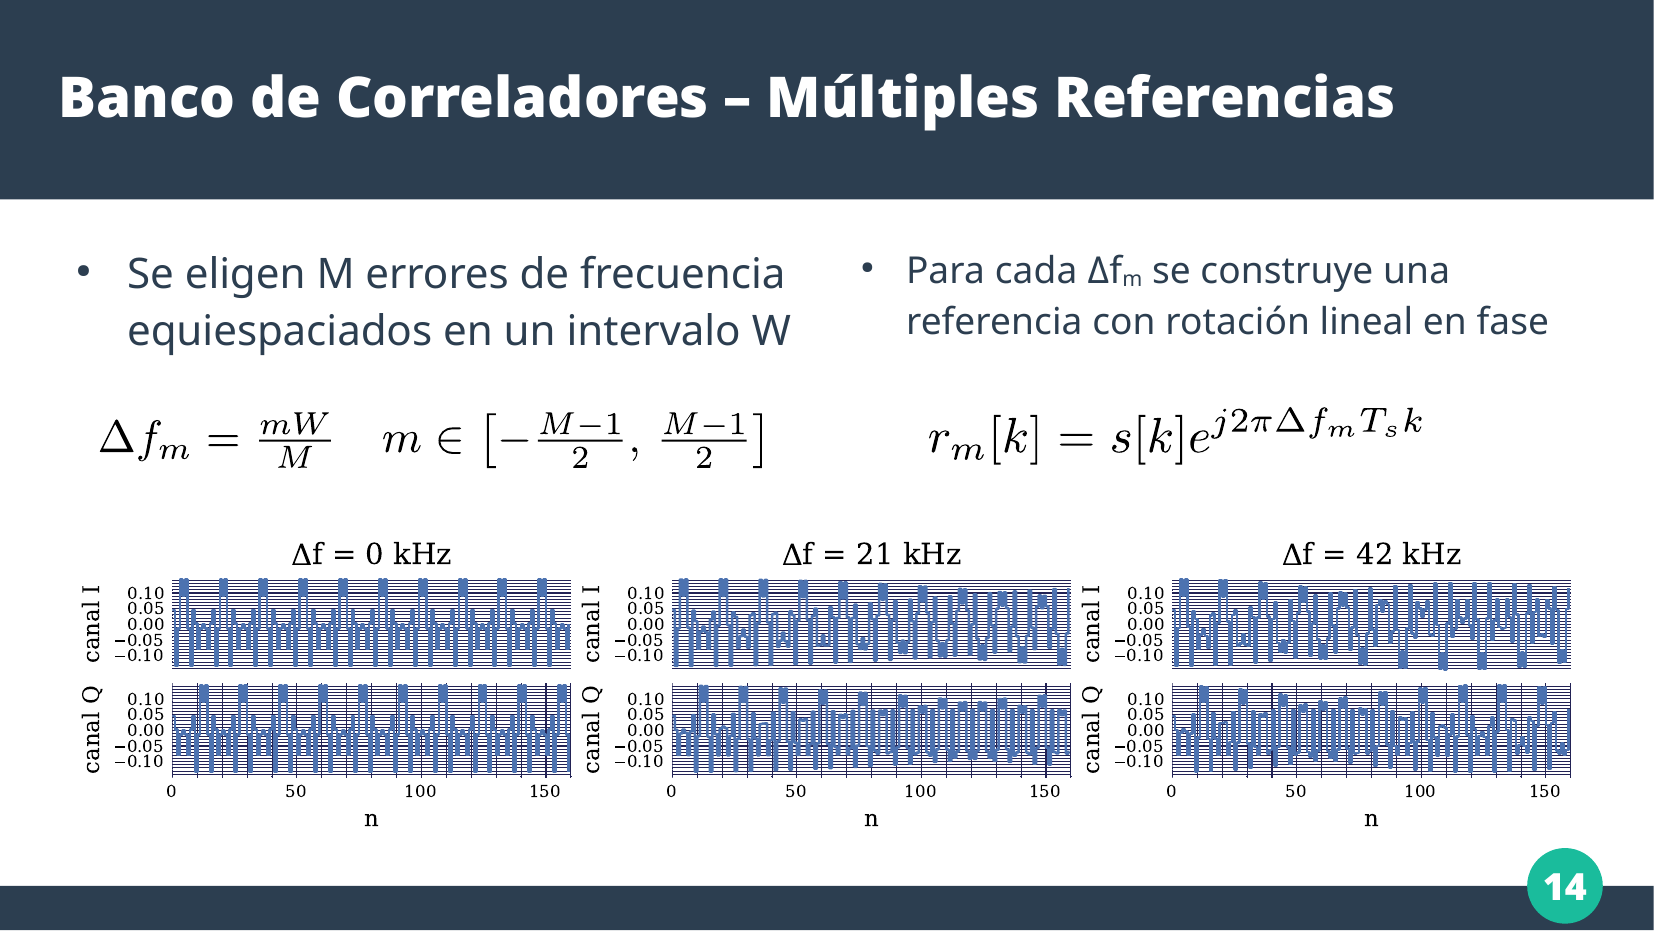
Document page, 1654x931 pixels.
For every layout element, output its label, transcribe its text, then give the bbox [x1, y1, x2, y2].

list Para cada Δfm se construye una referencia con rotación lineal en fase [845, 243, 1596, 376]
title Banco de Correladores – Múltiples Referencias [59, 37, 1595, 155]
picture [76, 537, 1577, 838]
list Se eligen M errores de frecuencia equiespaciados en un intervalo W [59, 243, 809, 376]
text_box [929, 406, 1422, 465]
text_box [99, 412, 762, 469]
